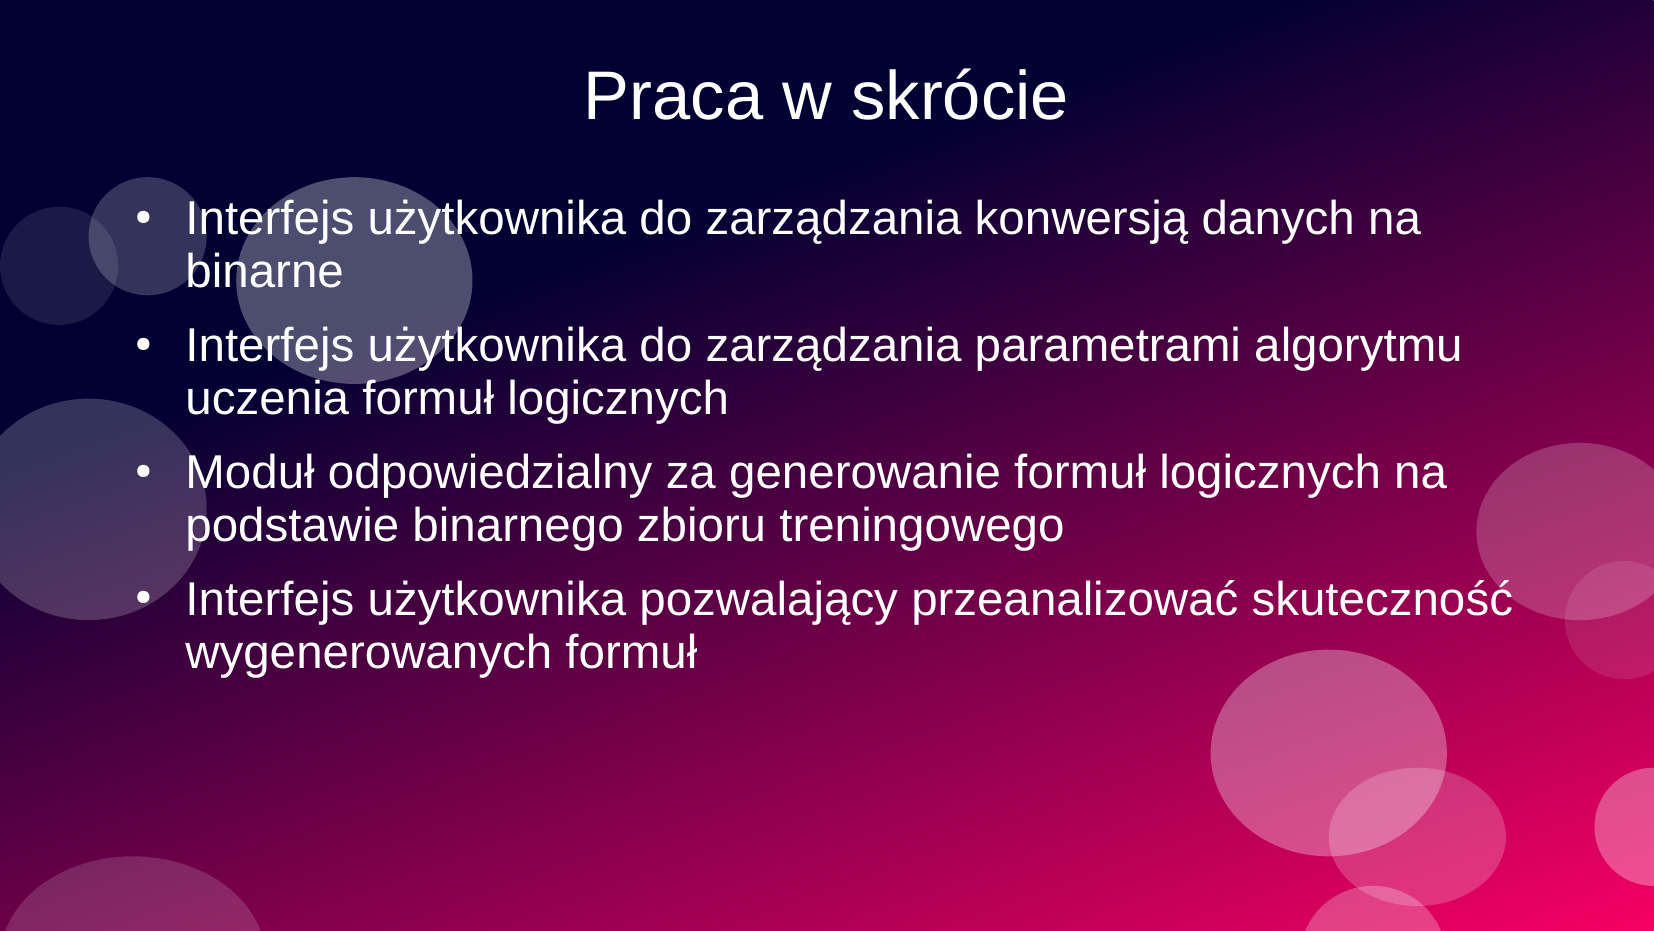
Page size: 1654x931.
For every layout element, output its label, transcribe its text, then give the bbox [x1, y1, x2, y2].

list Interfejs użytkownika do zarządzania konwersją danych na binarne Interfejs użytkownika do zarządzania parametrami algorytmu uczenia formuł logicznych Moduł odpowiedzialny za generowanie formuł logicznych na podstawie binarnego zbioru treningowego Interfejs użytkownika pozwalający przeanalizować skuteczność wygenerowanych formuł [118, 191, 1595, 680]
title Praca w skrócie [88, 14, 1565, 178]
